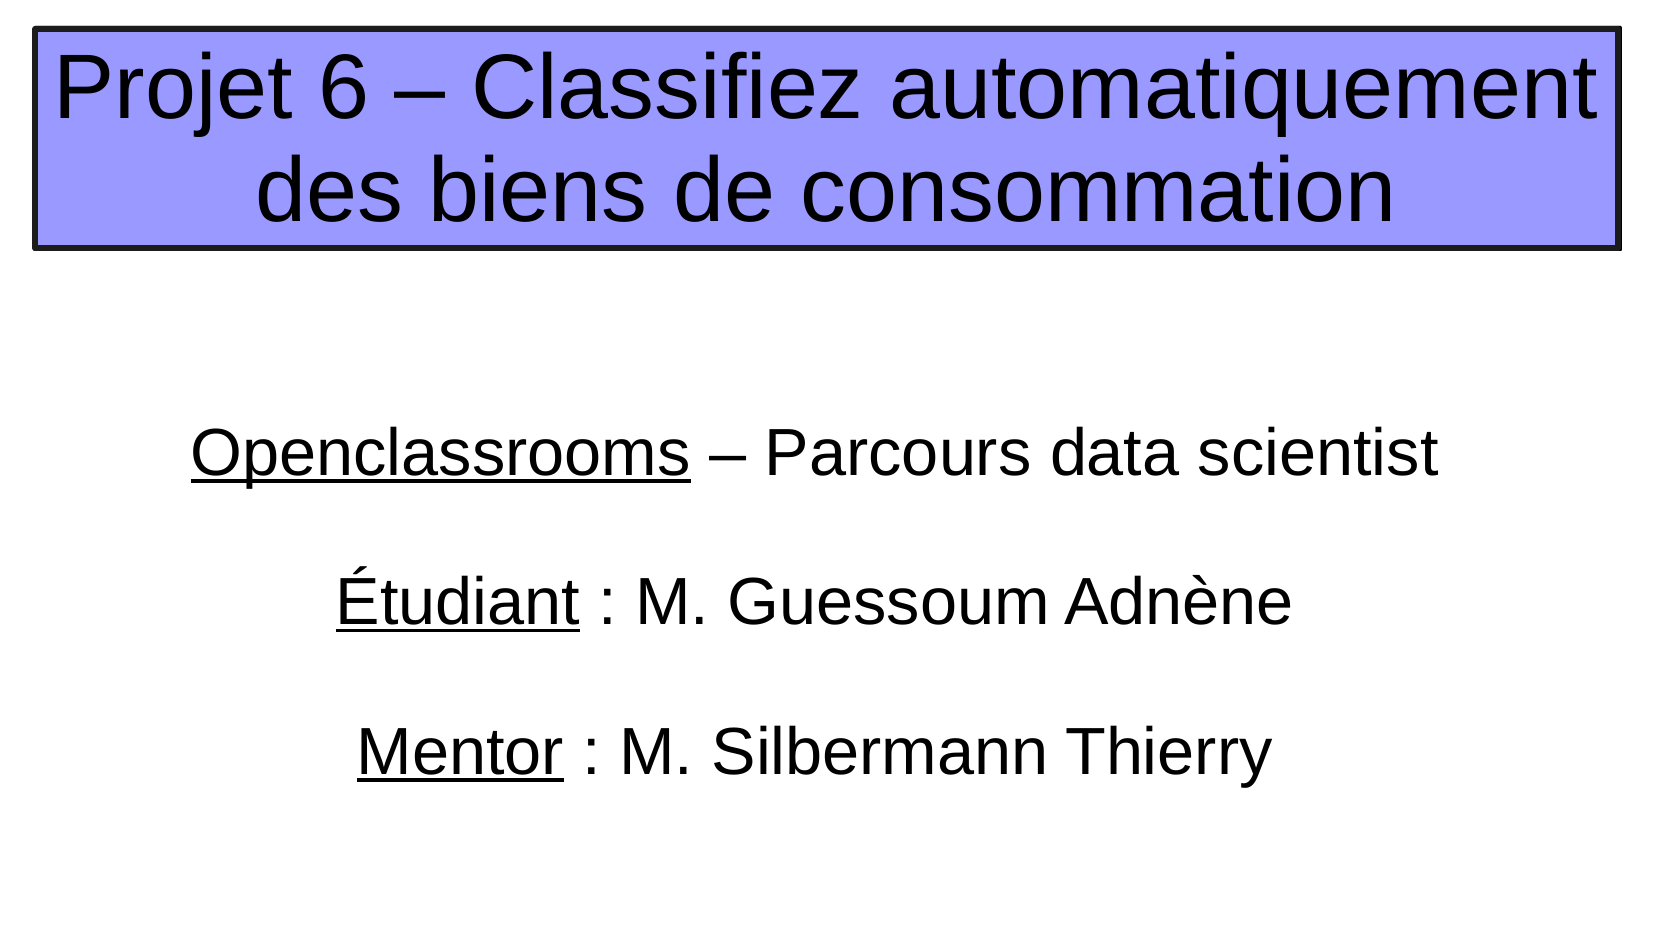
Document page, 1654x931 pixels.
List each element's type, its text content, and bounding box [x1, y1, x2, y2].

title Projet 6 – Classifiez automatiquement des biens de consommation [35, 28, 1619, 249]
text_box Openclassrooms – Parcours data scientist Étudiant : M. Guessoum Adnène Mentor : M. Silbermann Thierry [70, 192, 1560, 931]
